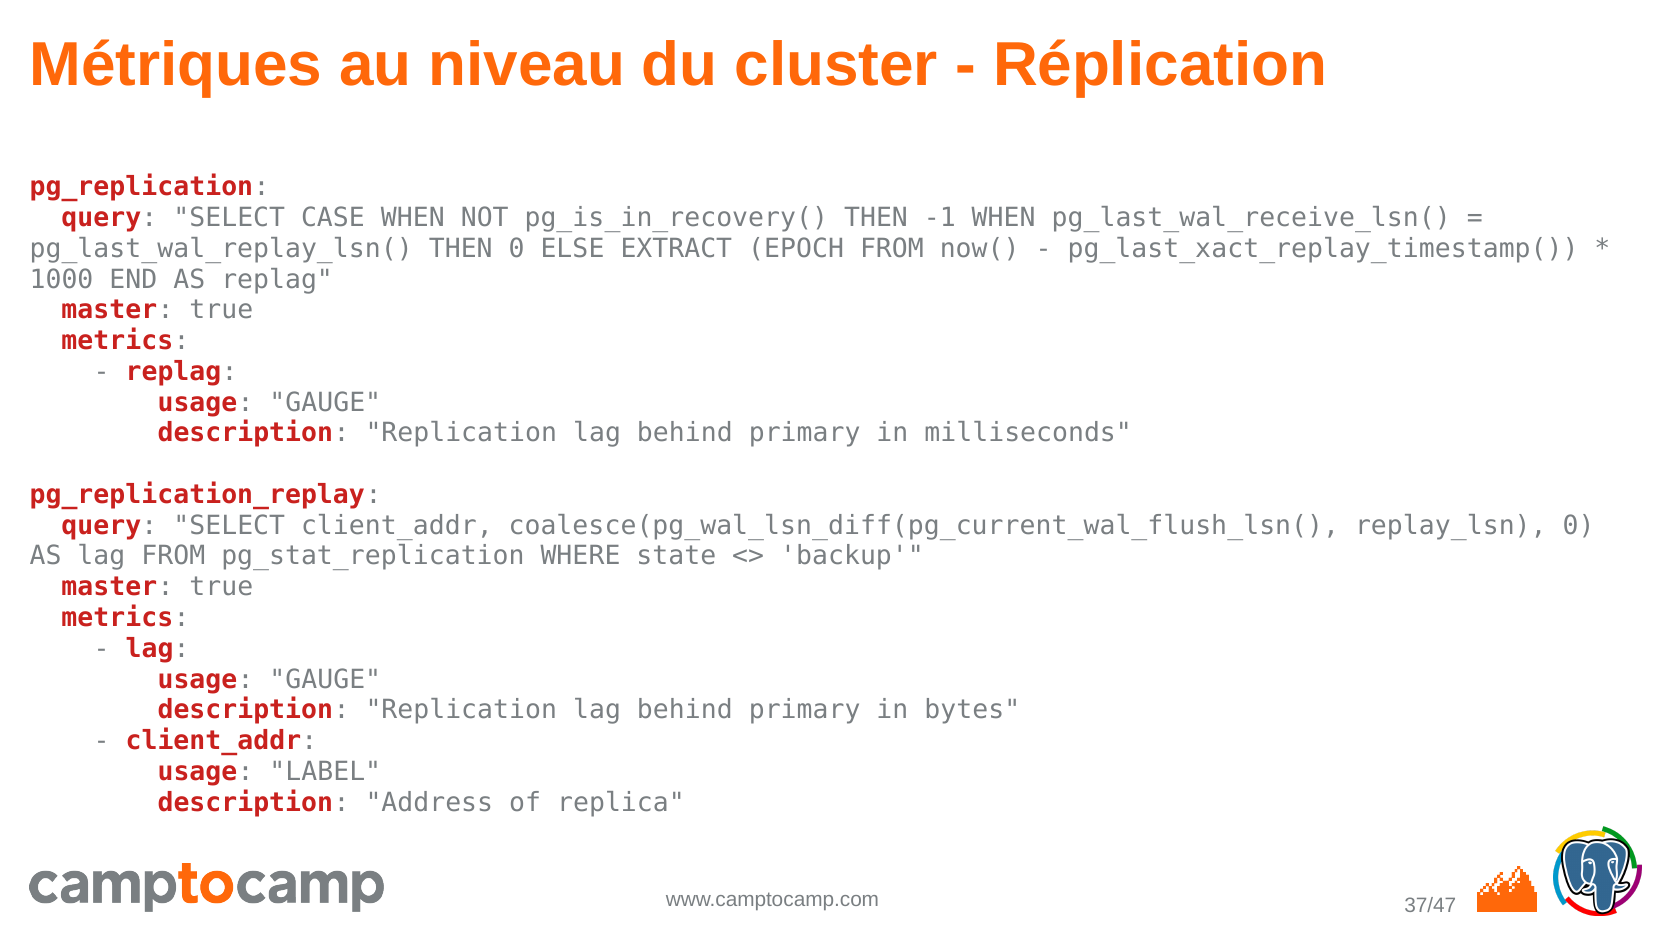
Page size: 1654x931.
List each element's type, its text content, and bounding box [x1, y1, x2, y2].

picture [29, 863, 384, 912]
title Métriques au niveau du cluster - Réplication [29, 29, 1625, 156]
picture [1553, 826, 1642, 916]
list pg_replication: query: "SELECT CASE WHEN NOT pg_is_in_recovery() THEN -1 WHEN pg_last_wal_receive_lsn() = pg_last_wal_replay_lsn() THEN 0 ELSE EXTRACT (EPOCH FROM now() - pg_last_xact_replay_timestamp()) * 1000 END AS replag" master: true metrics: - replag: usage: "GAUGE" description: "Replication lag behind primary in milliseconds" pg_replication_replay: query: "SELECT client_addr, coalesce(pg_wal_lsn_diff(pg_current_wal_flush_lsn(), replay_lsn), 0) AS lag FROM pg_stat_replication WHERE state <> 'backup'" master: true metrics: - lag: usage: "GAUGE" description: "Replication lag behind primary in bytes" - client_addr: usage: "LABEL" description: "Address of replica" [29, 171, 1625, 827]
picture [1477, 866, 1537, 912]
